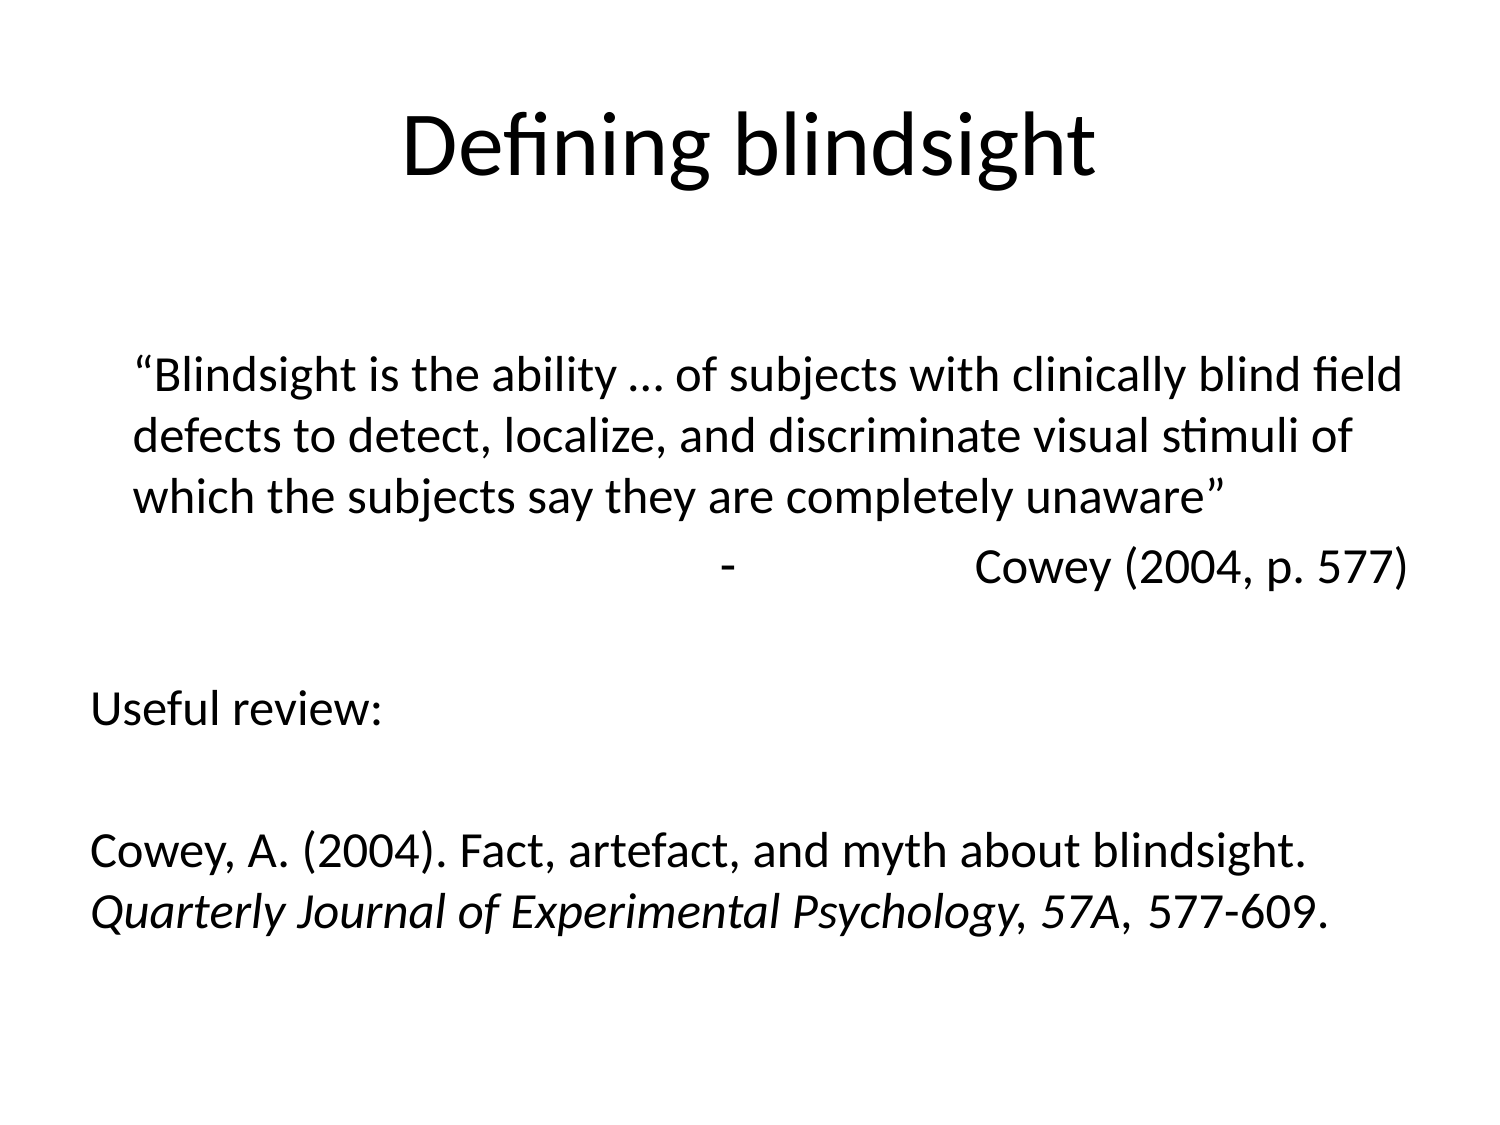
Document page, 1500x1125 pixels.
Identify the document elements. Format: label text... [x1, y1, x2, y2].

title Defining blindsight [75, 45, 1425, 233]
list “Blindsight is the ability … of subjects with clinically blind field defects to detect, localize, and discriminate visual stimuli of which the subjects say they are completely unaware” Cowey (2004, p. 577) Useful review: Cowey, A. (2004). Fact, artefact, and myth about blindsight. Quarterly Journal of Experimental Psychology, 57A, 577-609. [75, 262, 1425, 1005]
